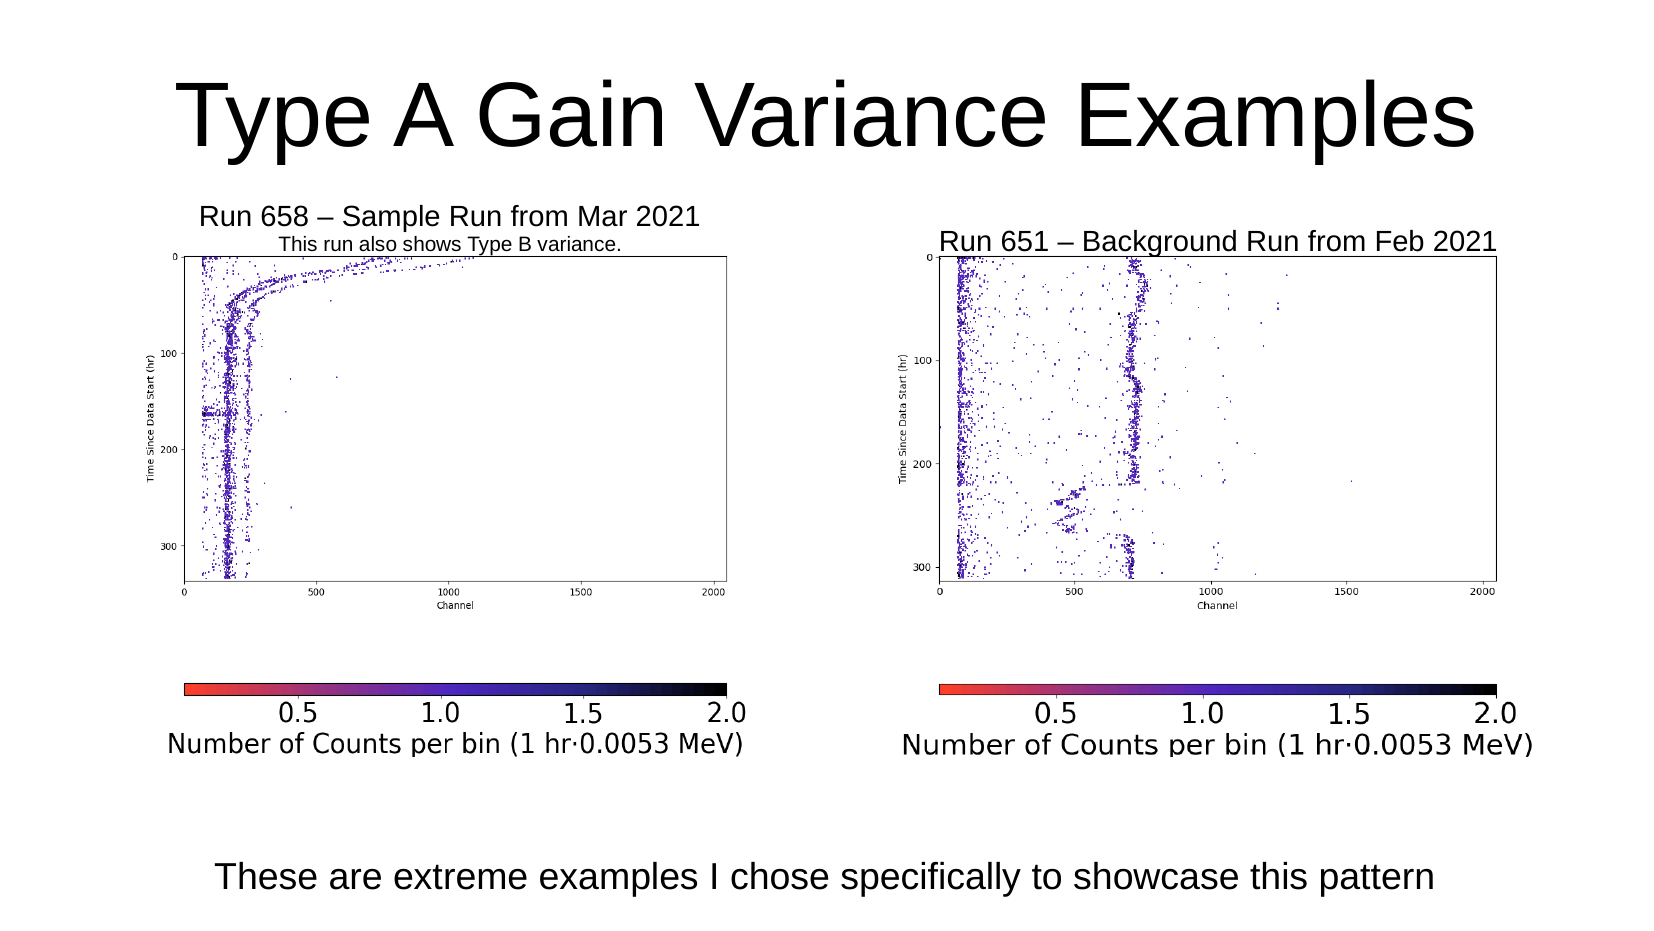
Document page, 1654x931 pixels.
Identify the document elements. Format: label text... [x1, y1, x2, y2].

title Type A Gain Variance Examples [82, 37, 1571, 193]
picture [96, 187, 796, 758]
picture [849, 187, 1567, 758]
text_box Run 658 – Sample Run from Mar 2021 [150, 192, 751, 225]
text_box These are extreme examples I chose specifically to showcase this pattern [150, 847, 1501, 901]
text_box This run also shows Type B variance. [150, 225, 751, 263]
text_box Run 651 – Background Run from Feb 2021 [900, 217, 1538, 291]
